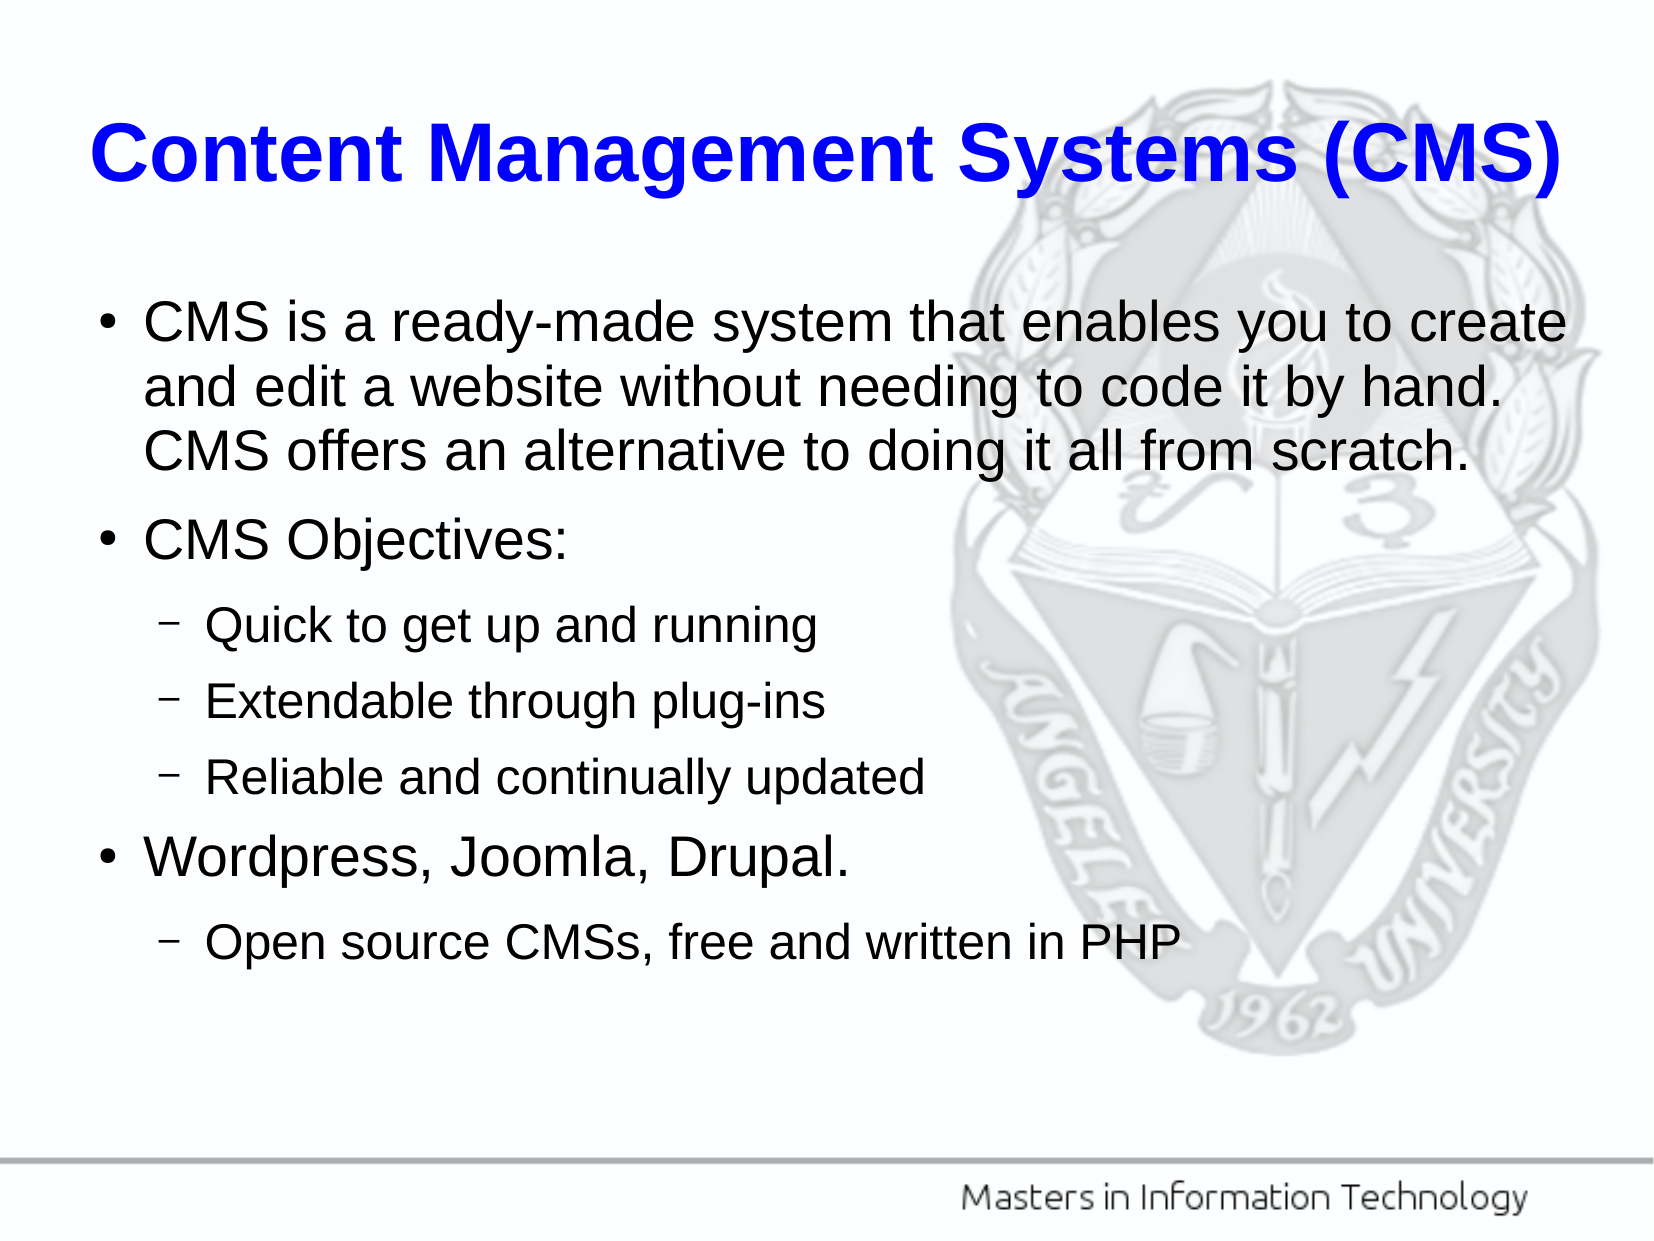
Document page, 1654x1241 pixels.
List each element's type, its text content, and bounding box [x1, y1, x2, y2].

picture [0, 0, 1654, 1241]
title Content Management Systems (CMS) [82, 49, 1571, 257]
list CMS is a ready-made system that enables you to create and edit a website without needing to code it by hand. CMS offers an alternative to doing it all from scratch. CMS Objectives: Quick to get up and running Extendable through plug-ins Reliable and continually updated Wordpress, Joomla, Drupal. Open source CMSs, free and written in PHP [82, 290, 1571, 1010]
